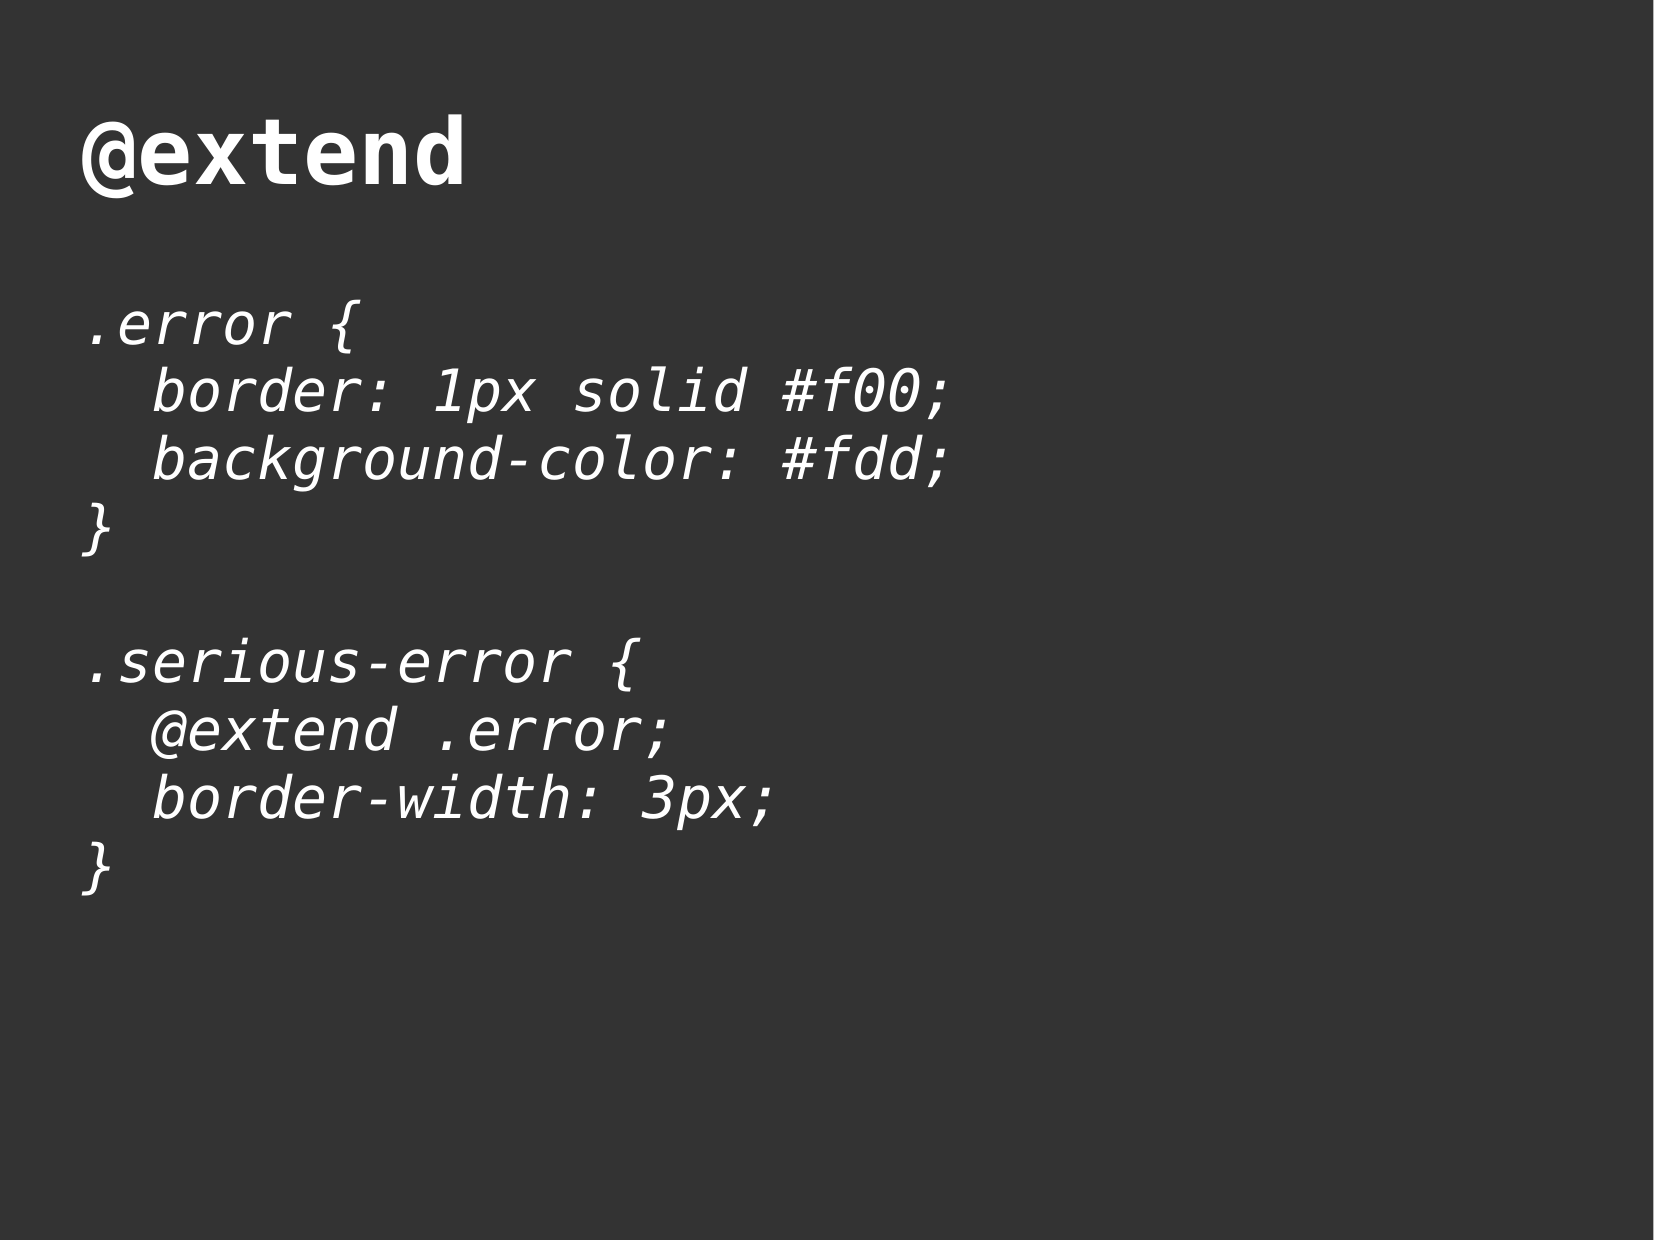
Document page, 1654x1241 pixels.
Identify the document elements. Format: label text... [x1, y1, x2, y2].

list .error { border: 1px solid #f00; background-color: #fdd; } .serious-error { @extend .error; border-width: 3px; } [82, 290, 1571, 1182]
title @extend [82, 49, 1571, 257]
